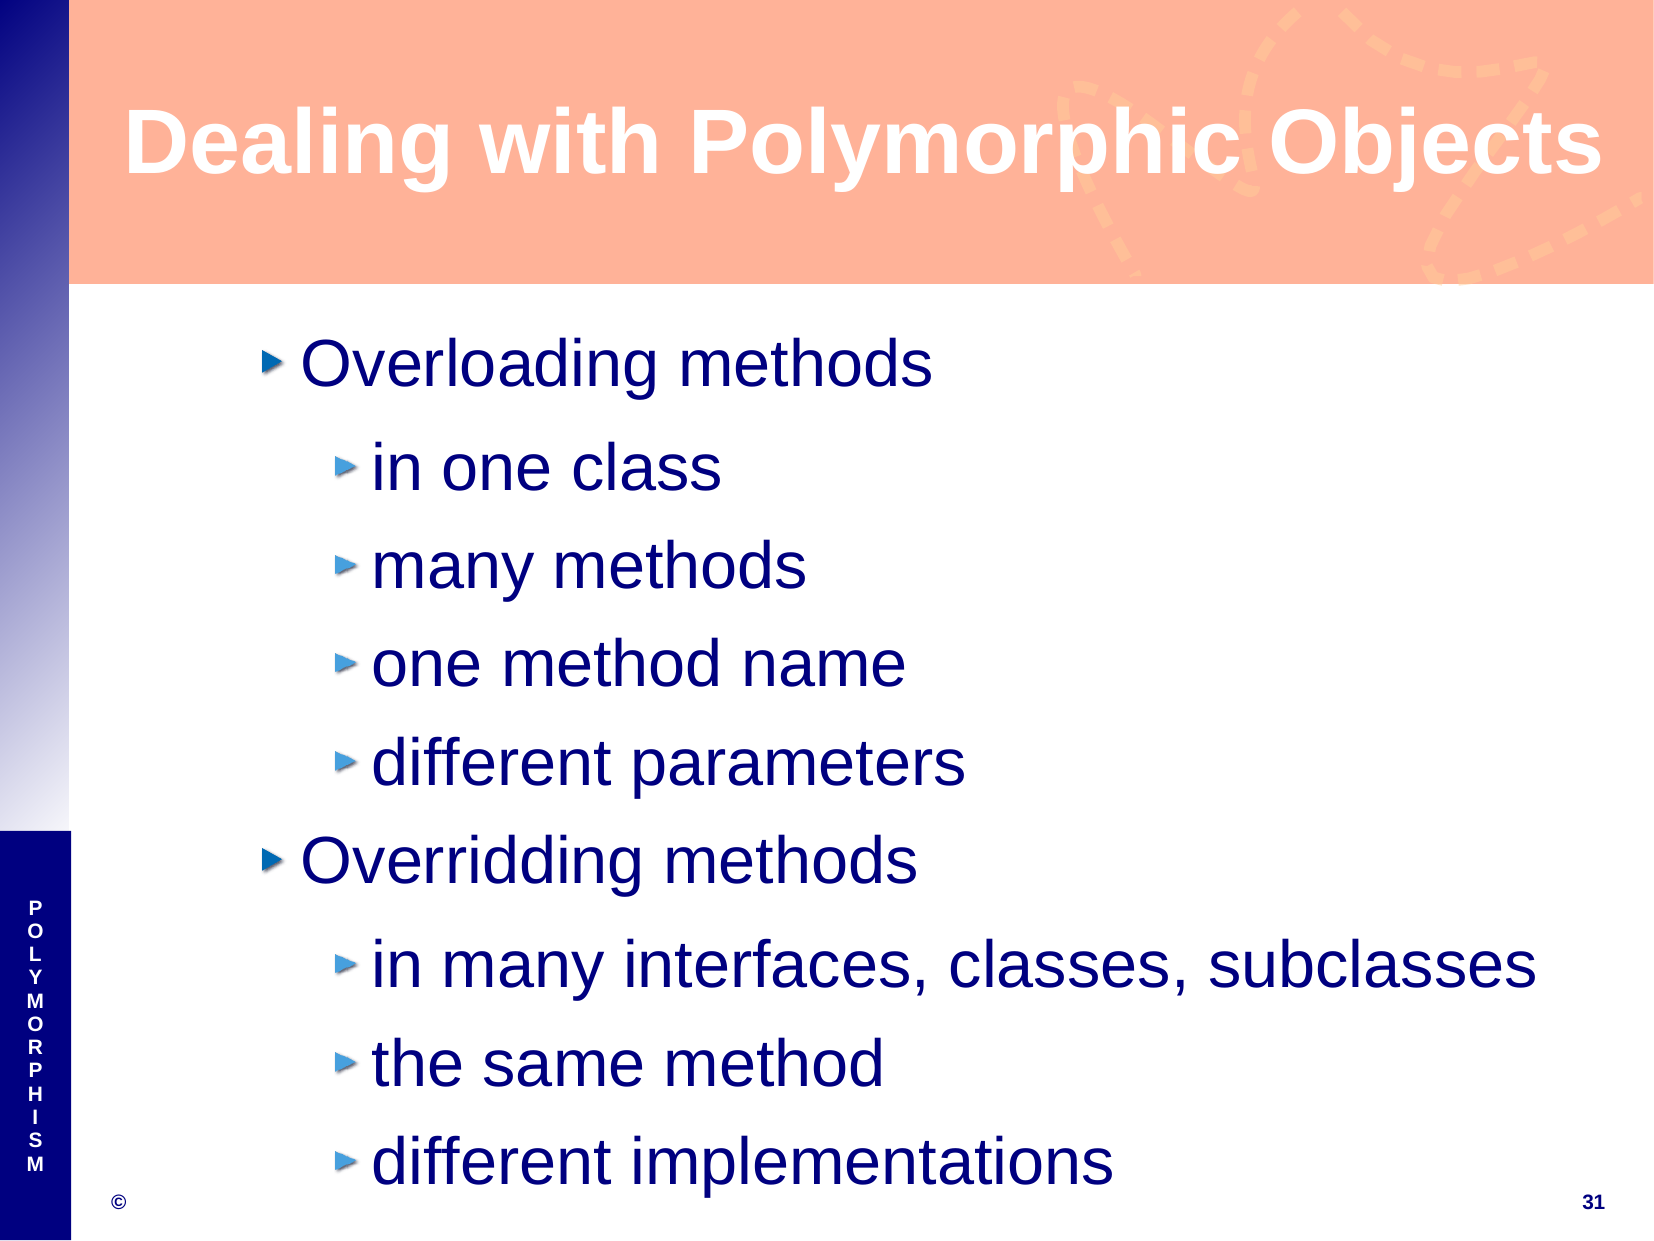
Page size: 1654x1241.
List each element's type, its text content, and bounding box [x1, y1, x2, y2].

title Dealing with Polymorphic Objects [113, 37, 1617, 246]
list Overloading methods in one class many methods one method name different parameters Overridding methods in many interfaces, classes, subclasses the same method different implementations [230, 325, 1566, 1199]
text_box P O L Y M O R P H I S M [0, 830, 71, 1241]
